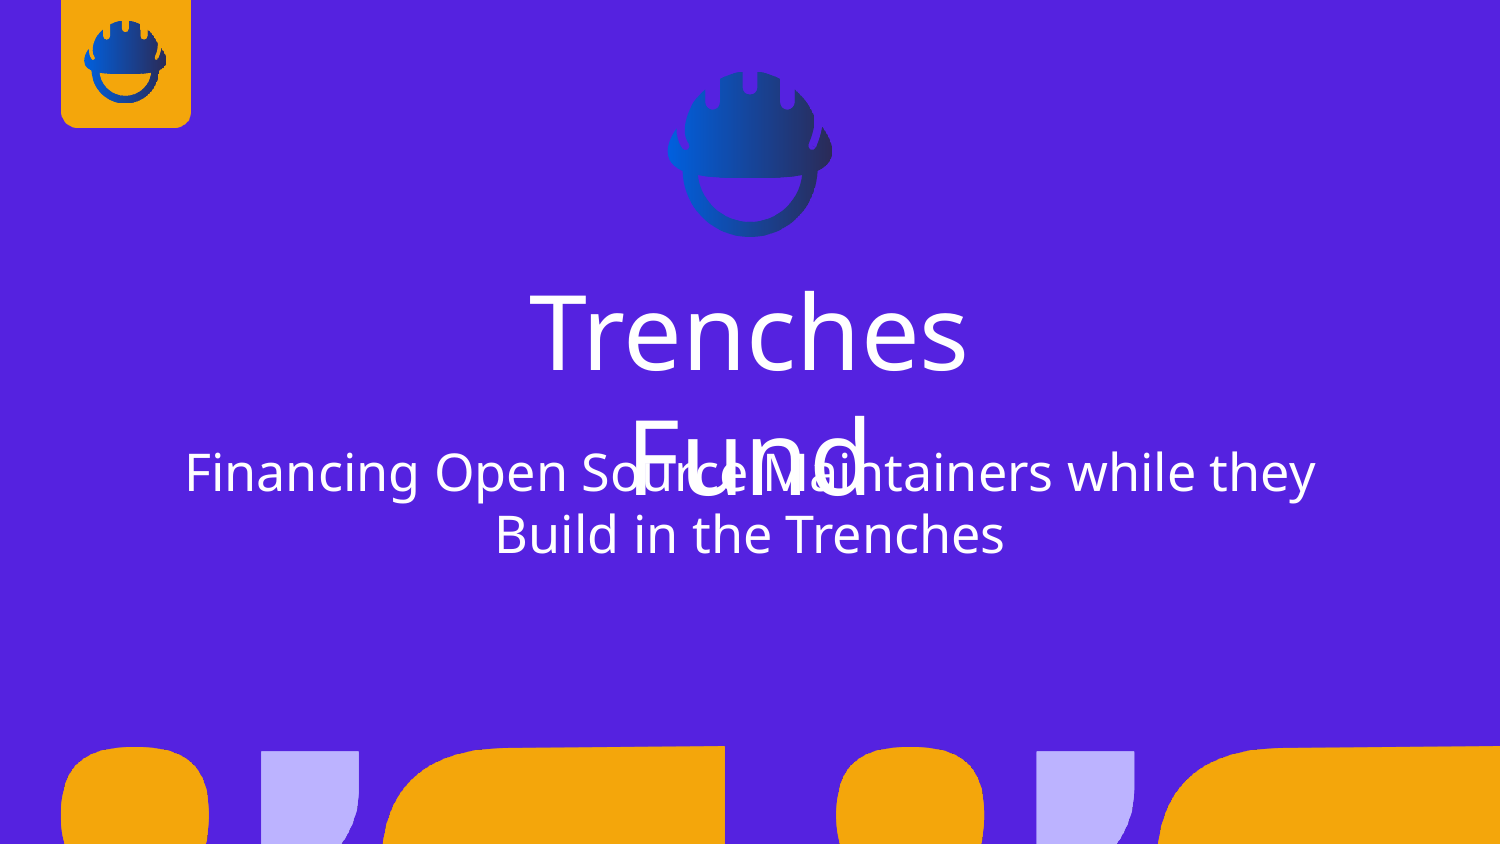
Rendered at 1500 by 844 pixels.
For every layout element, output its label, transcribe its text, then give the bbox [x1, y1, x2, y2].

text_box Financing Open Source Maintainers while they Build in the Trenches [156, 439, 1344, 526]
picture [0, 0, 1500, 844]
text_box Trenches Fund [509, 266, 991, 413]
